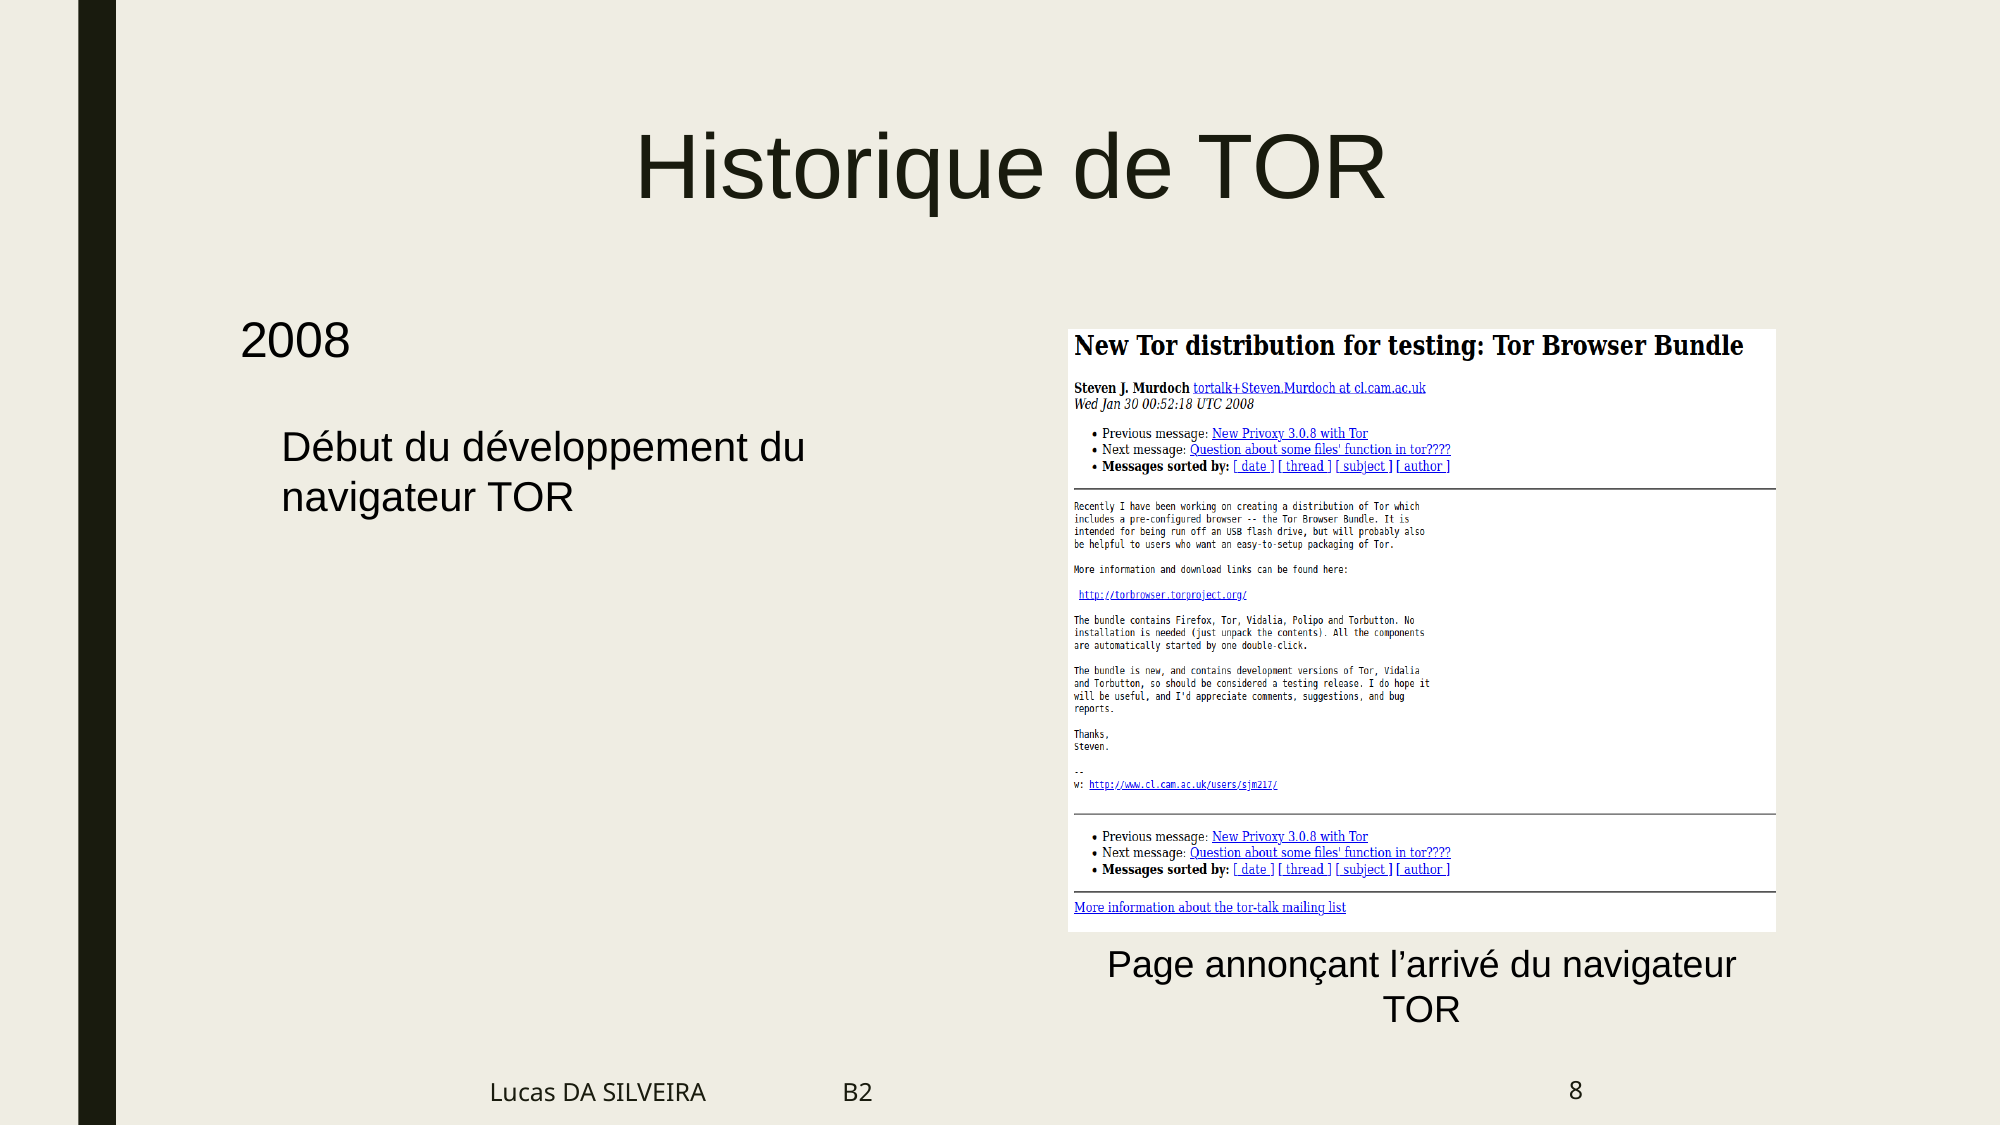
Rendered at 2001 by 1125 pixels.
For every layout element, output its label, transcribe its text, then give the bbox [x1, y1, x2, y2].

text_box 2008 [225, 299, 900, 376]
text_box Début du développement du navigateur TOR [266, 412, 984, 529]
text_box Page annonçant l’arrivé du navigateur TOR [1068, 932, 1776, 1039]
picture [1068, 329, 1776, 932]
text_box Lucas DA SILVEIRA B2 [474, 1058, 1506, 1125]
text_box [1553, 1058, 1816, 1125]
title Historique de TOR [225, 112, 1801, 357]
